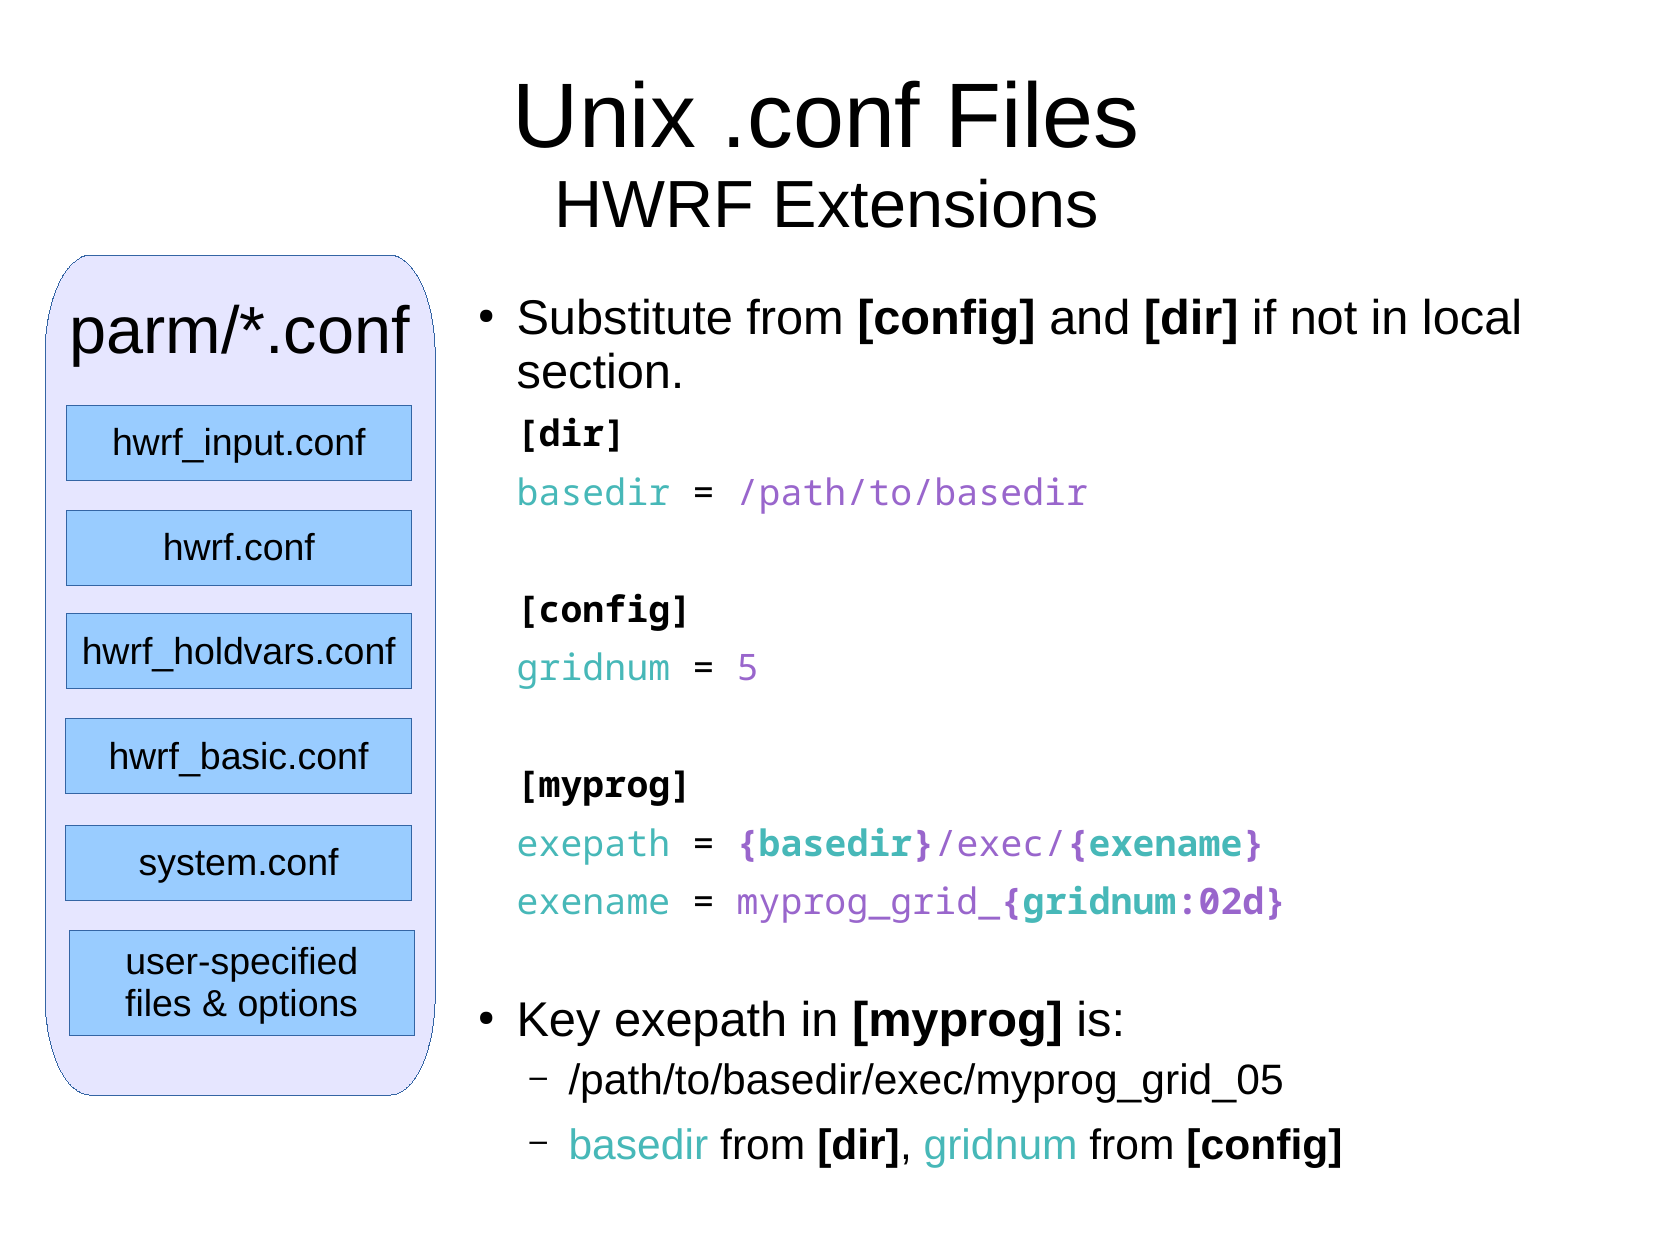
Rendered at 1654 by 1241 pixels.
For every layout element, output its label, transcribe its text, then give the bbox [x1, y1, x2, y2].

text_box hwrf.conf [66, 510, 412, 586]
title Unix .conf Files HWRF Extensions [82, 49, 1571, 257]
text_box hwrf_holdvars.conf [66, 613, 412, 689]
text_box hwrf_basic.conf [65, 718, 412, 794]
text_box hwrf_input.conf [66, 405, 412, 481]
text_box system.conf [65, 825, 412, 901]
text_box parm/*.conf [45, 255, 436, 1096]
list Substitute from [config] and [dir] if not in local section. [dir] basedir = /path/to/basedir [config] gridnum = 5 [myprog] exepath = {basedir}/exec/{exename} exename = myprog_grid_{gridnum:02d} Key exepath in [myprog] is: /path/to/basedir/exec/myprog_grid_05 basedir from [dir], gridnum from [config] [465, 290, 1606, 1171]
text_box user-specified files & options [69, 930, 415, 1036]
